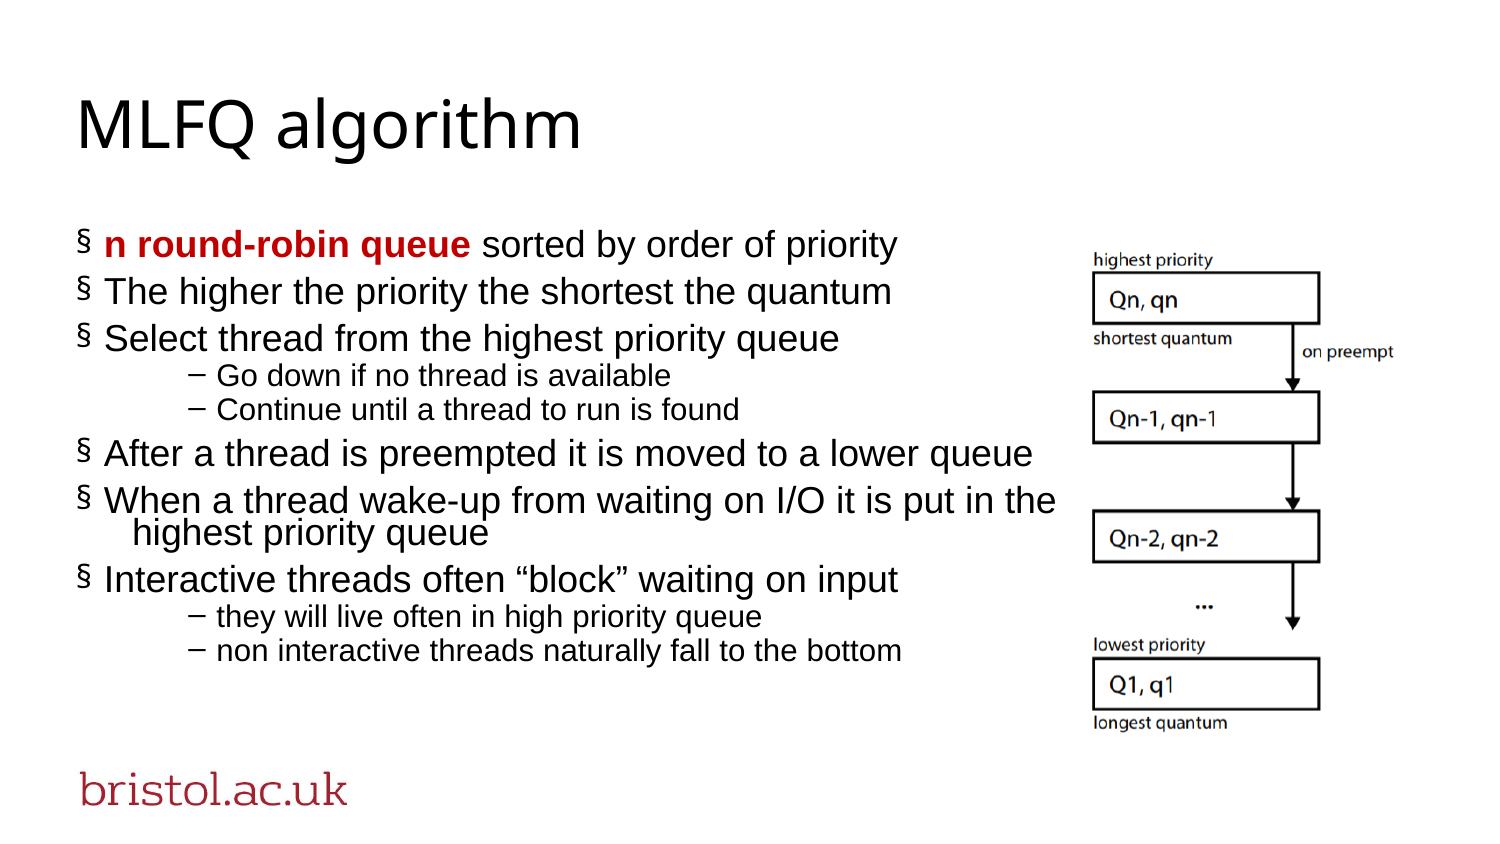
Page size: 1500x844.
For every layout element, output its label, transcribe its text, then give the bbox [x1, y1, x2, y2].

title MLFQ algorithm [60, 44, 1440, 209]
picture [1064, 224, 1406, 744]
list n round-robin queue sorted by order of priority The higher the priority the shortest the quantum Select thread from the highest priority queue Go down if no thread is available Continue until a thread to run is found After a thread is preempted it is moved to a lower queue When a thread wake-up from waiting on I/O it is put in the highest priority queue Interactive threads often “block” waiting on input they will live often in high priority queue non interactive threads naturally fall to the bottom [60, 224, 1064, 699]
